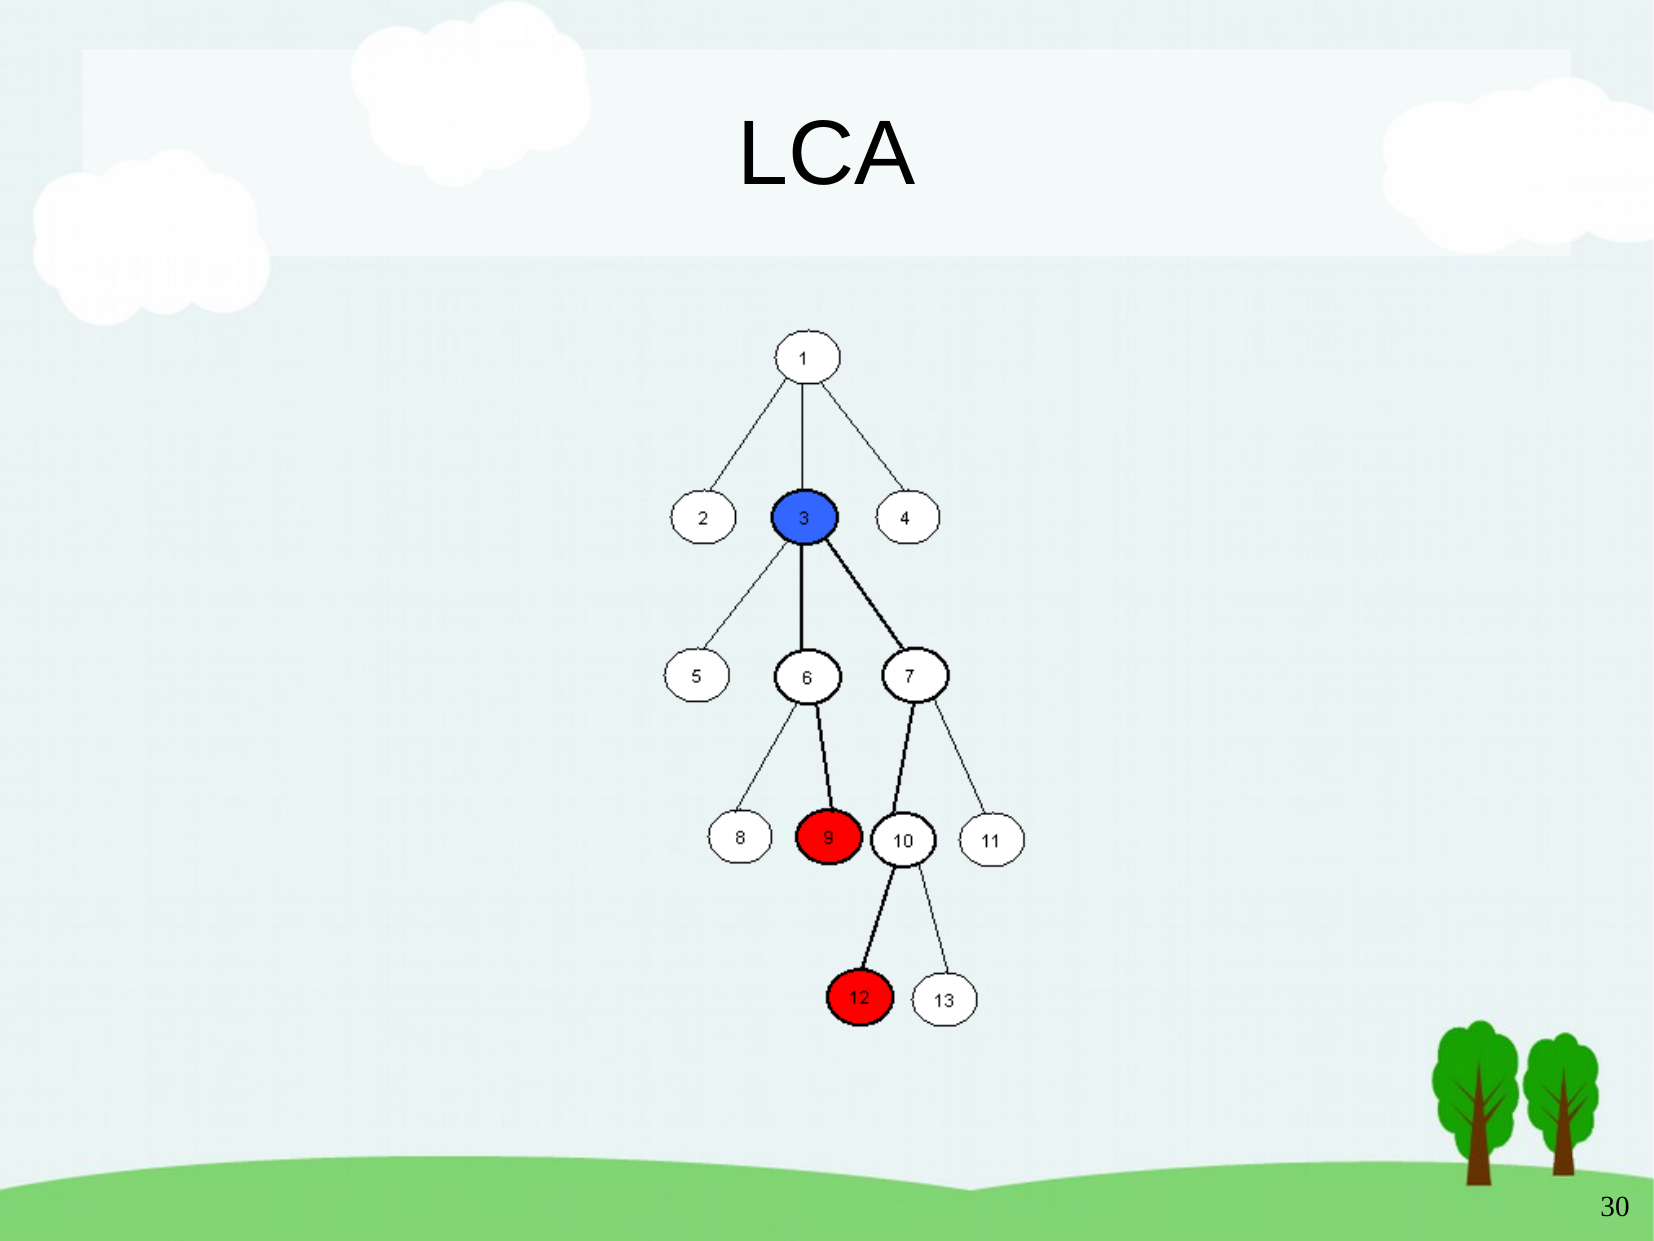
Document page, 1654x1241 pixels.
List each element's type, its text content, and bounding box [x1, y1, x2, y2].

title LCA [82, 49, 1571, 257]
picture [0, 0, 1654, 1241]
